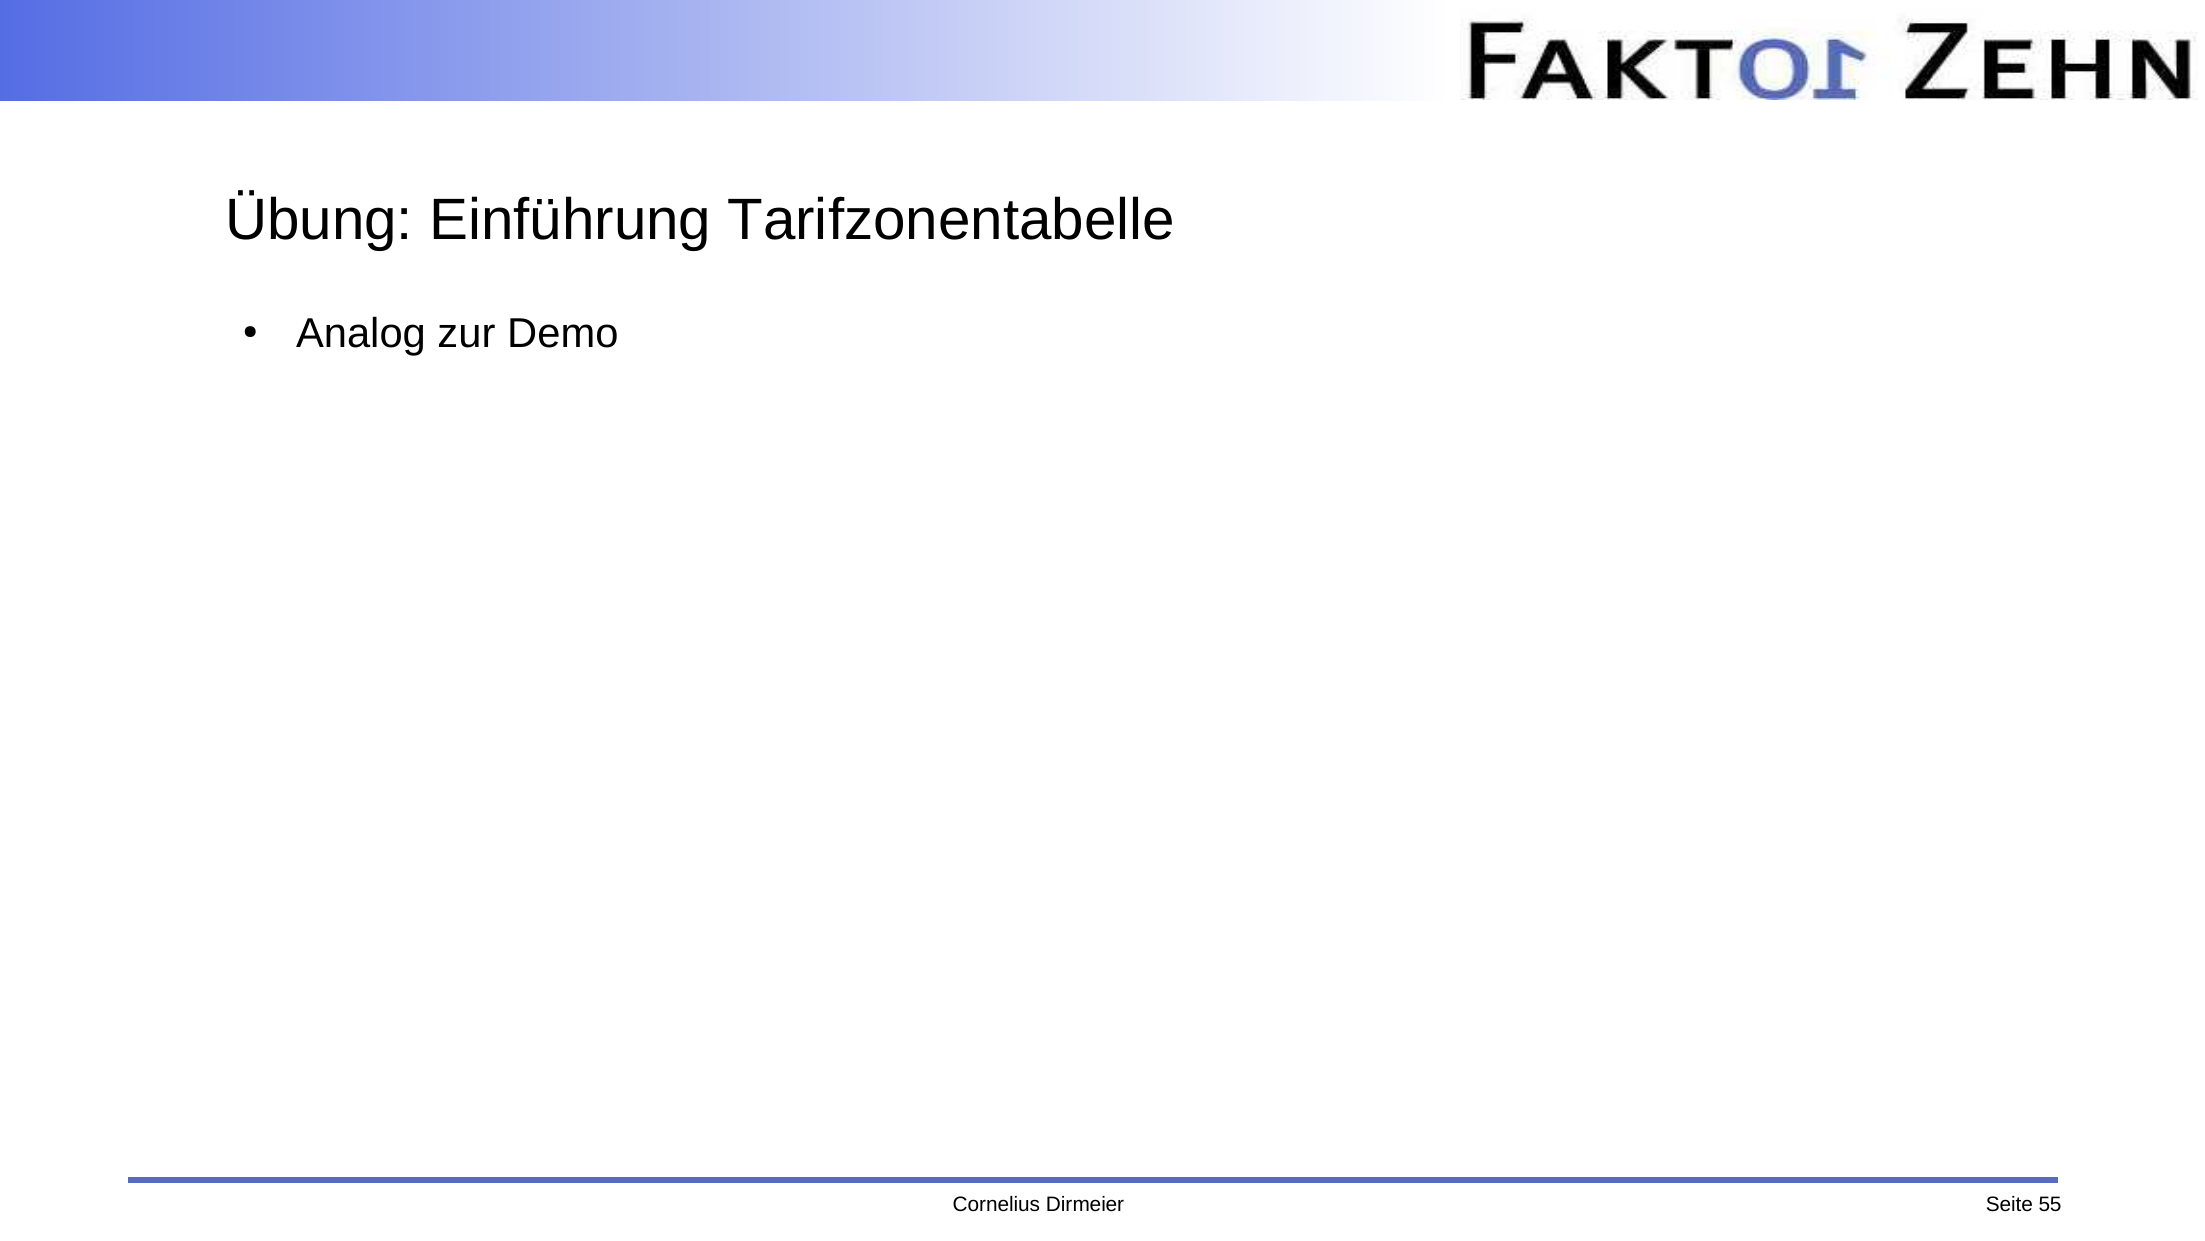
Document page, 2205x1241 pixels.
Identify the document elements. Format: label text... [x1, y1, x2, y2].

title Übung: Einführung Tarifzonentabelle [225, 142, 1981, 296]
list Analog zur Demo [225, 310, 1981, 1078]
picture [1460, 7, 2202, 100]
